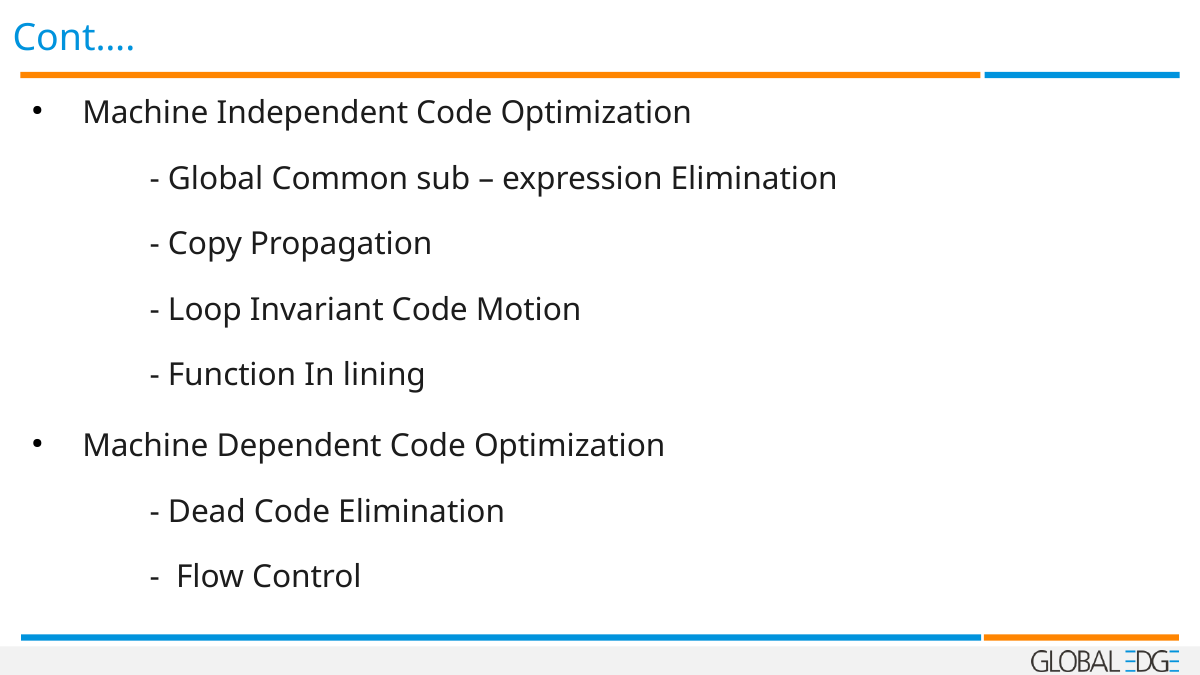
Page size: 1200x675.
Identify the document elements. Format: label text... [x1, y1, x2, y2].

picture [1031, 650, 1179, 672]
title Cont…. [12, 9, 1088, 63]
list Machine Independent Code Optimization - Global Common sub – expression Elimination - Copy Propagation - Loop Invariant Code Motion - Function In lining Machine Dependent Code Optimization - Dead Code Elimination - Flow Control [15, 89, 1156, 601]
